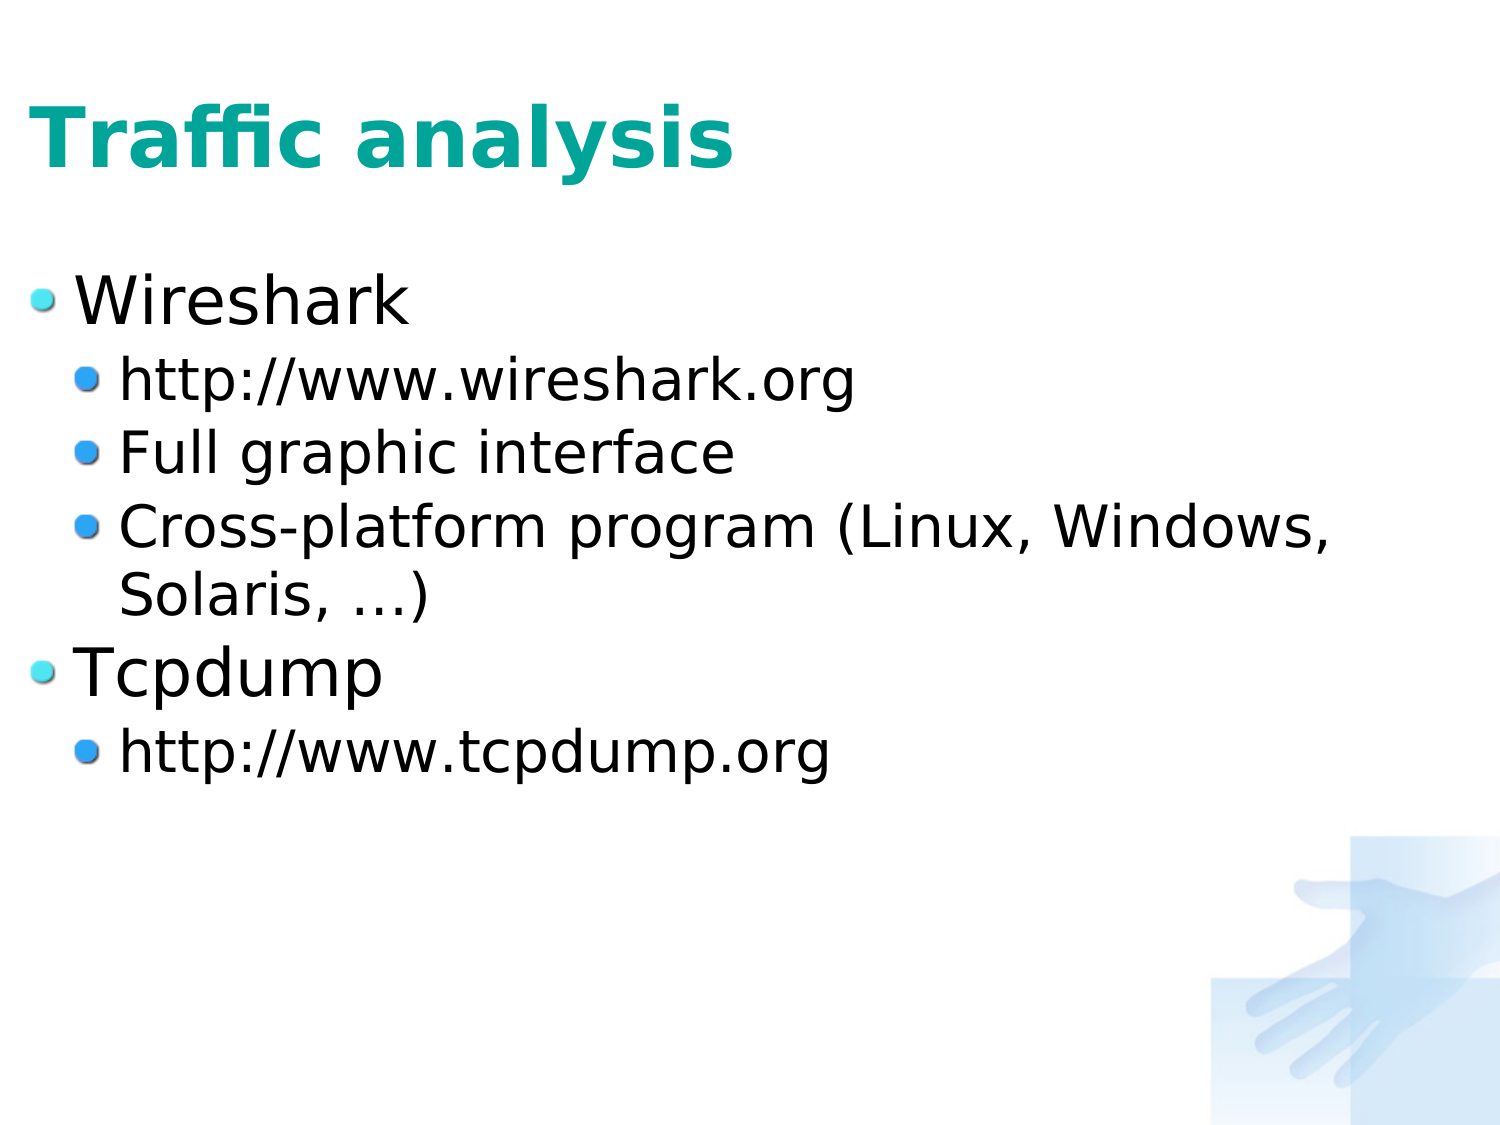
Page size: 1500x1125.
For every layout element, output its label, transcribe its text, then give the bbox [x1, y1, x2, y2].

title Traffic analysis [29, 21, 1477, 257]
picture [0, 0, 1500, 1125]
list Wireshark http://www.wireshark.org Full graphic interface Cross-platform program (Linux, Windows, Solaris, …) Tcpdump http://www.tcpdump.org [29, 262, 1477, 1093]
